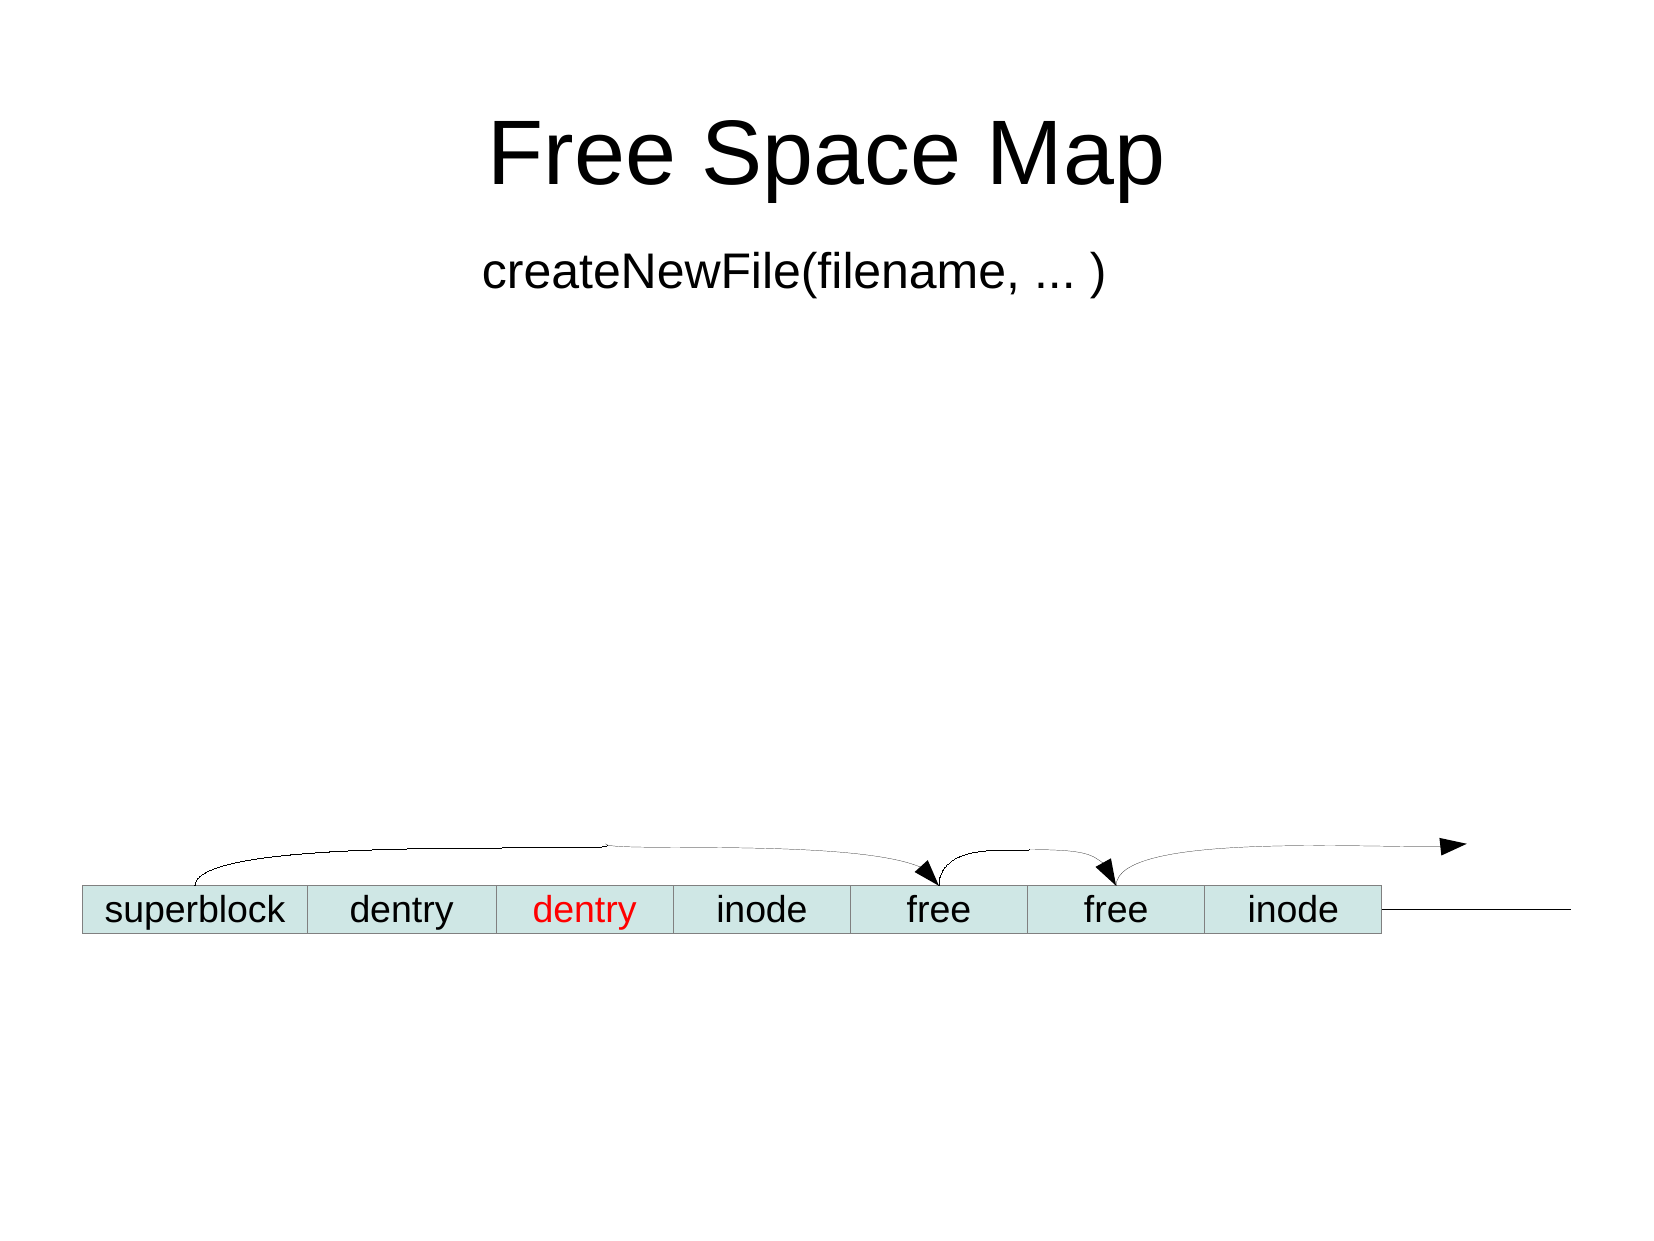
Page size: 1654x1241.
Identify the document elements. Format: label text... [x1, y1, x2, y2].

title Free Space Map [82, 49, 1571, 257]
text_box inode [673, 885, 850, 934]
text_box superblock [82, 885, 307, 934]
text_box dentry [496, 885, 673, 934]
text_box inode [1204, 885, 1382, 934]
text_box dentry [307, 885, 496, 934]
text_box free [1027, 885, 1204, 934]
text_box createNewFile(filename, ... ) [467, 236, 1123, 307]
text_box free [850, 885, 1027, 934]
